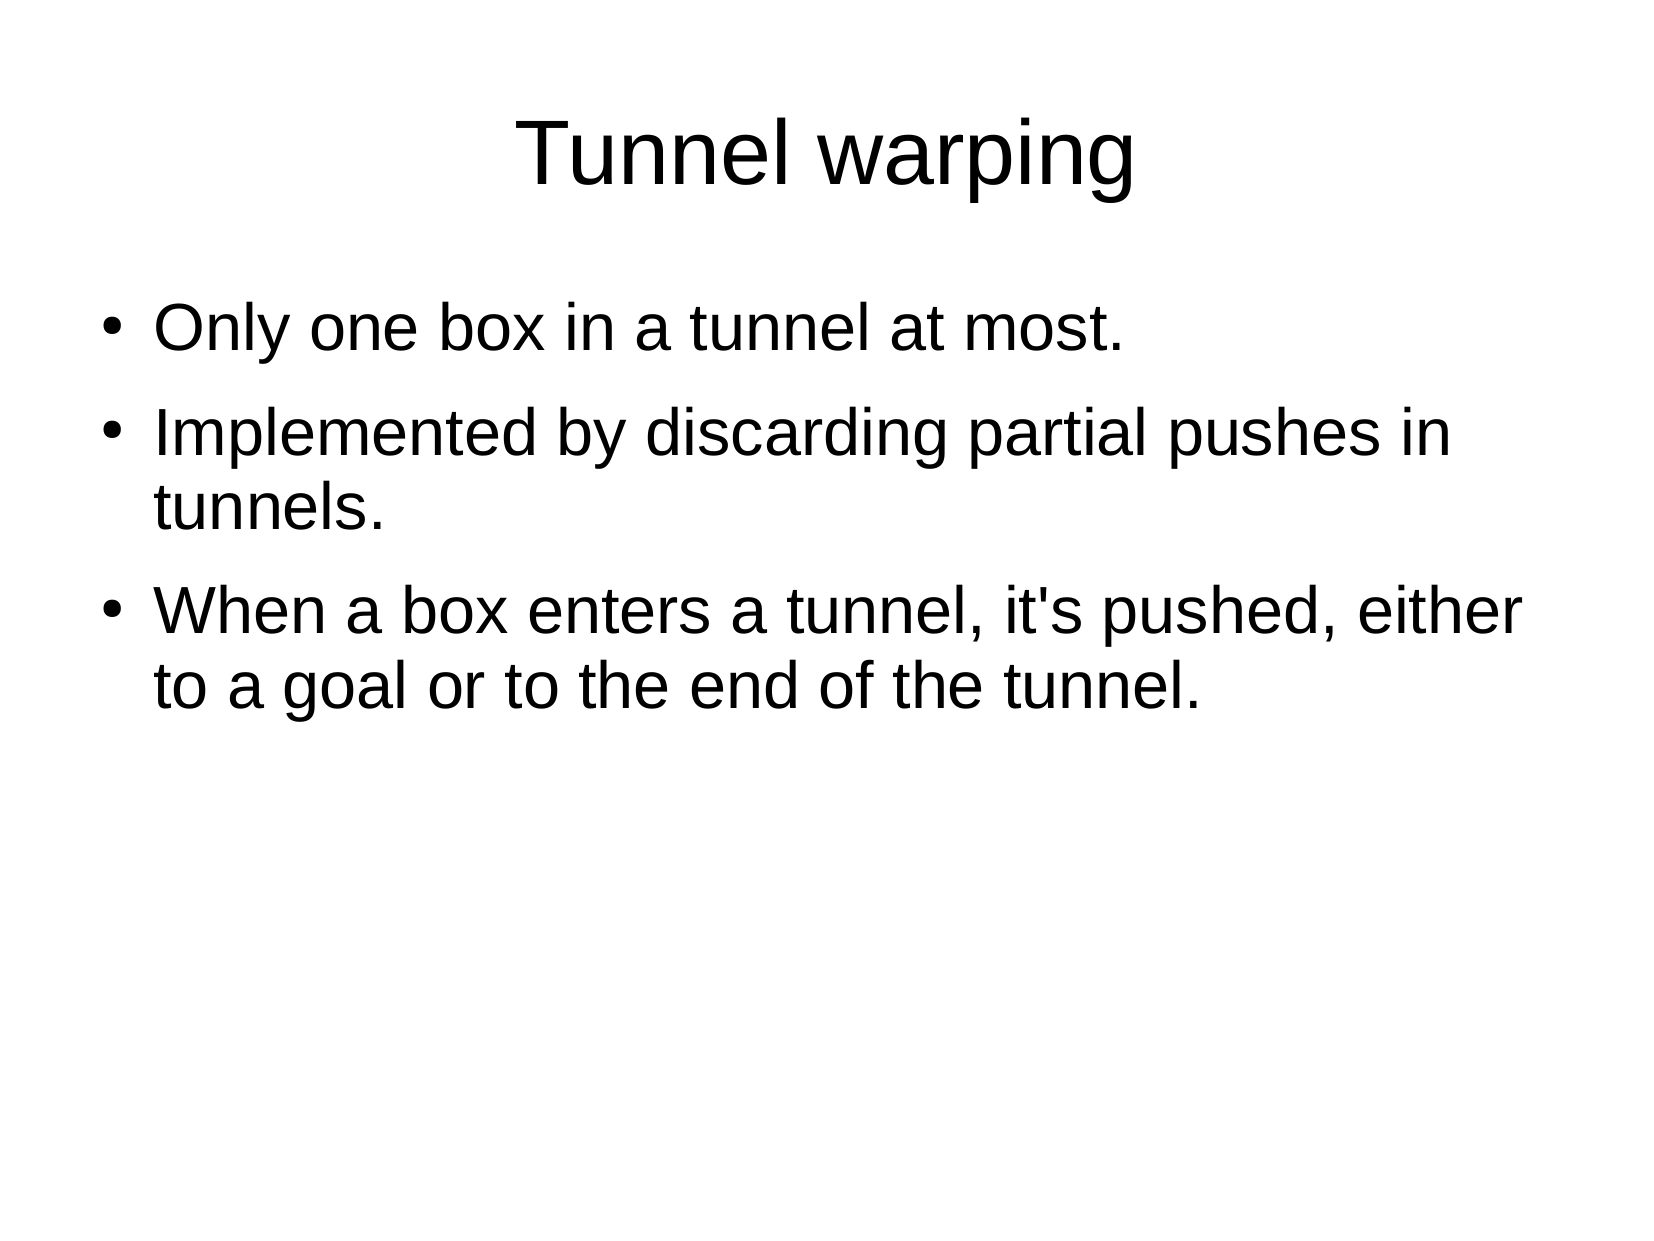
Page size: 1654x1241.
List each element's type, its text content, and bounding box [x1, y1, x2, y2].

list Only one box in a tunnel at most. Implemented by discarding partial pushes in tunnels. When a box enters a tunnel, it's pushed, either to a goal or to the end of the tunnel. [82, 290, 1571, 1094]
title Tunnel warping [82, 56, 1571, 250]
